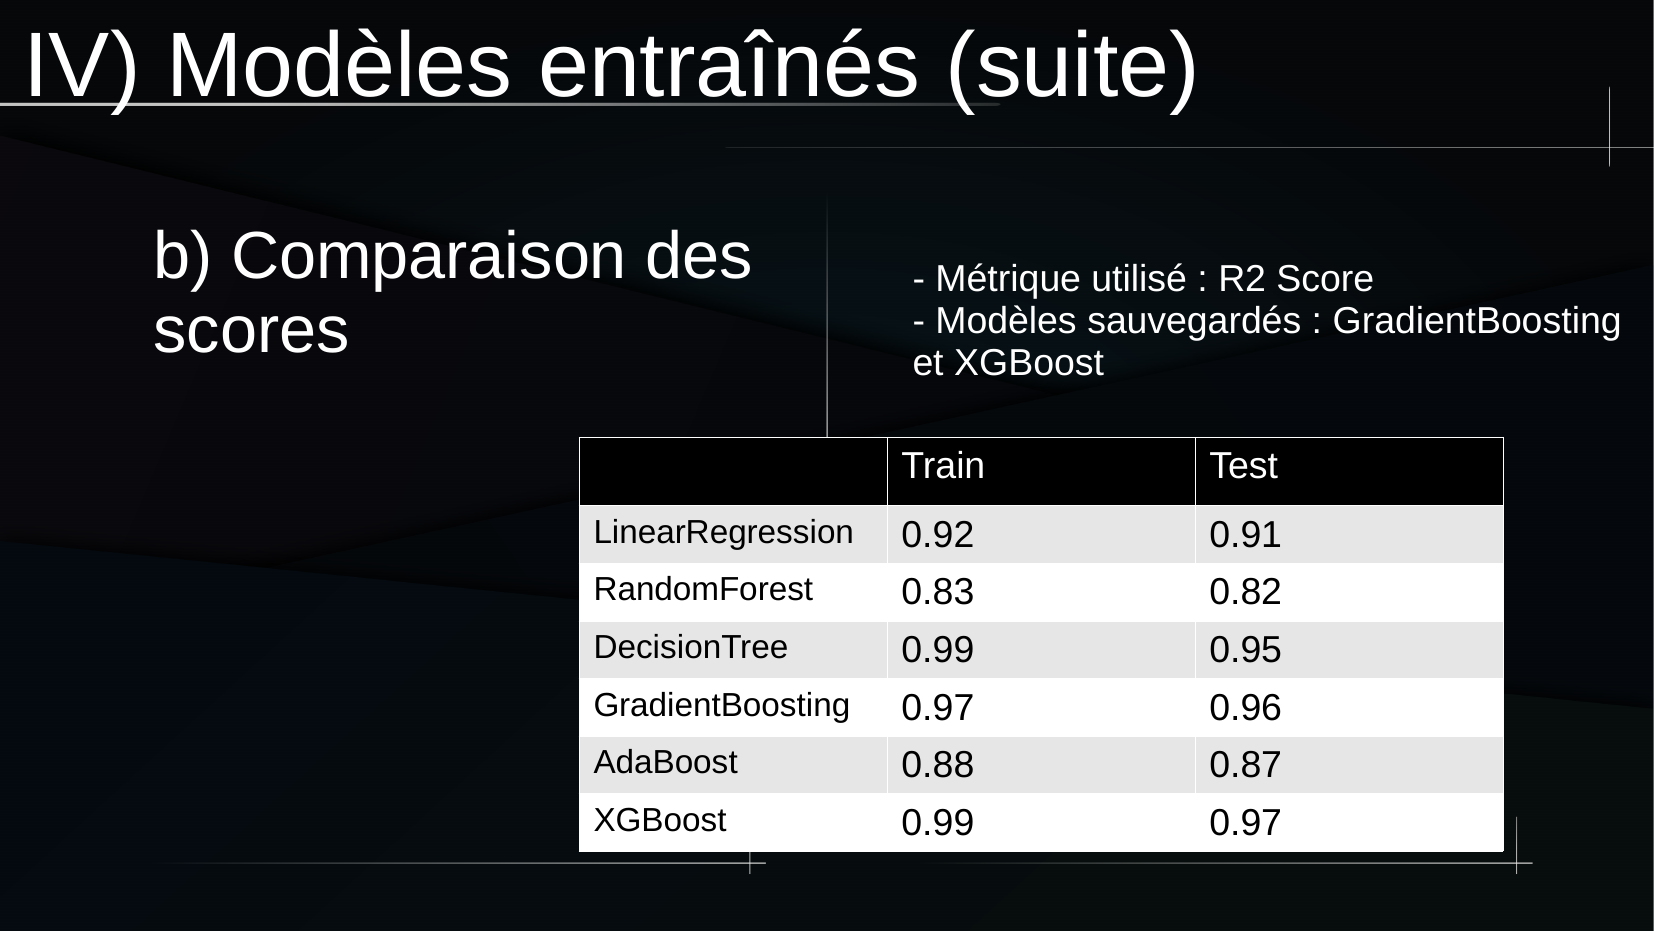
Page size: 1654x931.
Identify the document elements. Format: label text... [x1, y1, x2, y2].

table_cell 0.96 [1196, 679, 1503, 736]
table_cell 0.82 [1196, 564, 1503, 621]
table_cell 0.97 [888, 679, 1195, 736]
table_cell 0.95 [1196, 622, 1503, 678]
table_cell 0.87 [1196, 737, 1503, 793]
table_cell LinearRegression [580, 506, 887, 563]
table_cell DecisionTree [580, 622, 887, 678]
table_cell GradientBoosting [580, 679, 887, 736]
table_cell 0.97 [1196, 794, 1503, 851]
table_cell RandomForest [580, 564, 887, 621]
table_cell 0.83 [888, 564, 1195, 621]
table_cell 0.91 [1196, 506, 1503, 563]
table_cell 0.99 [888, 794, 1195, 851]
table_cell XGBoost [580, 794, 887, 851]
table_header Test [1196, 438, 1503, 505]
picture [0, 0, 1654, 931]
table_cell AdaBoost [580, 737, 887, 793]
title IV) Modèles entraînés (suite) [23, 11, 1589, 119]
table_cell 0.92 [888, 506, 1195, 563]
table_cell 0.88 [888, 737, 1195, 793]
list b) Comparaison des scores [82, 217, 827, 758]
text_box - Métrique utilisé : R2 Score - Modèles sauvegardés : GradientBoosting et XGBoost [897, 250, 1654, 392]
table_cell 0.99 [888, 622, 1195, 678]
table_header [580, 438, 887, 505]
table_header Train [888, 438, 1195, 505]
